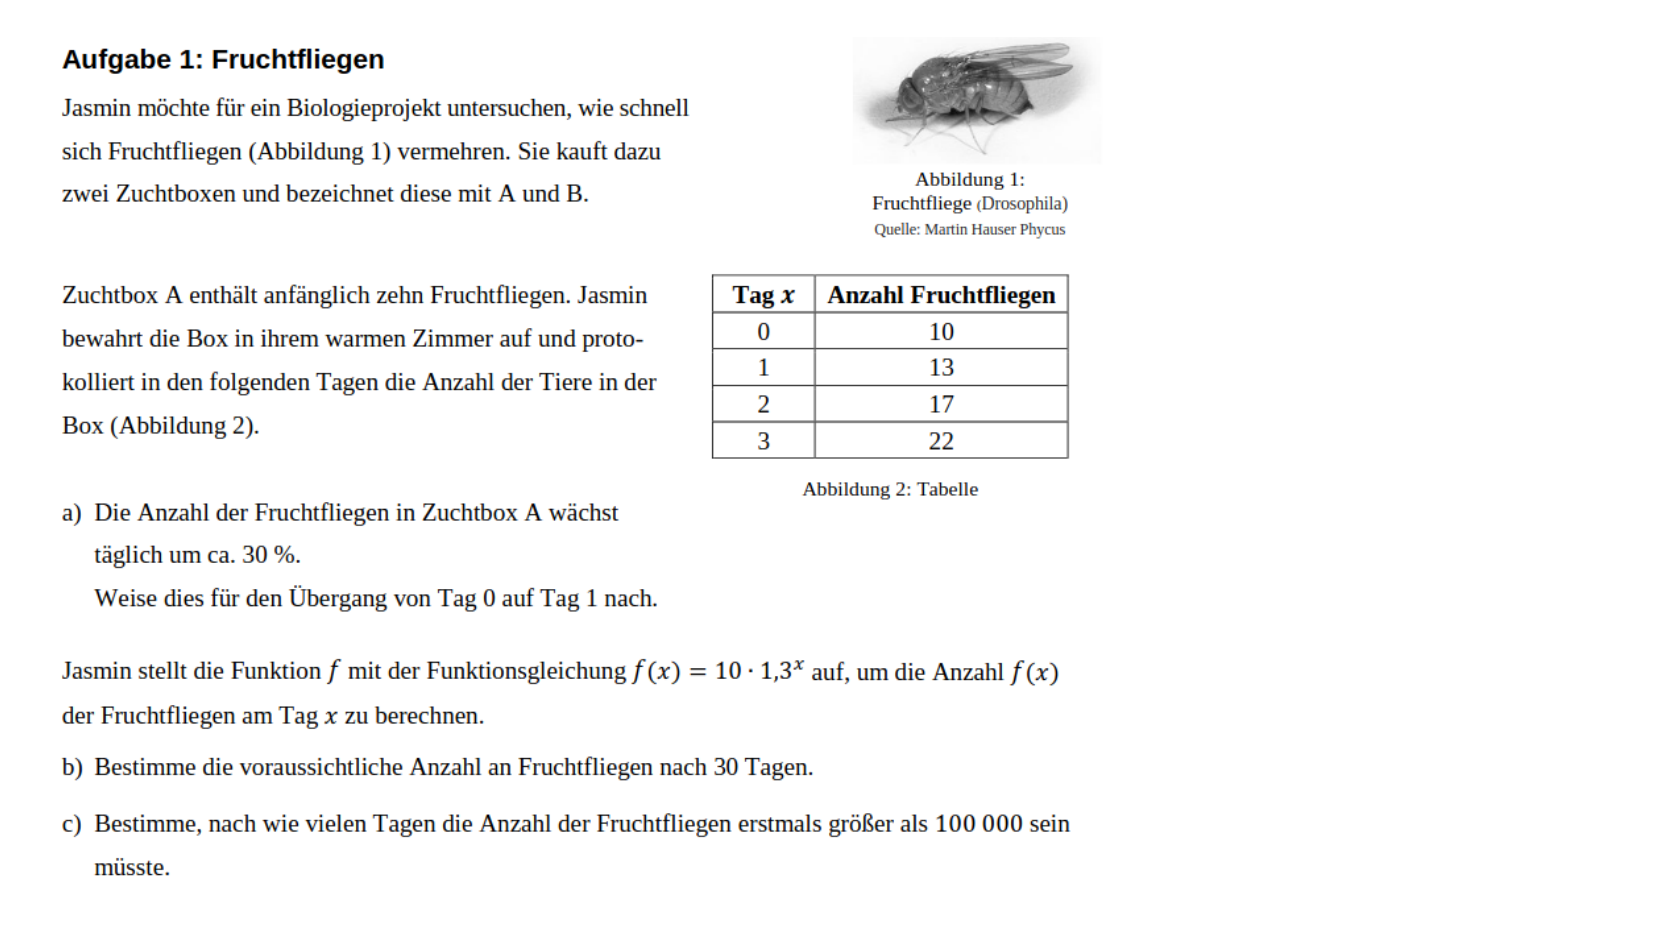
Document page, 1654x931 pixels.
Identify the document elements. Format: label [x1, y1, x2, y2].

picture [44, 37, 1147, 907]
